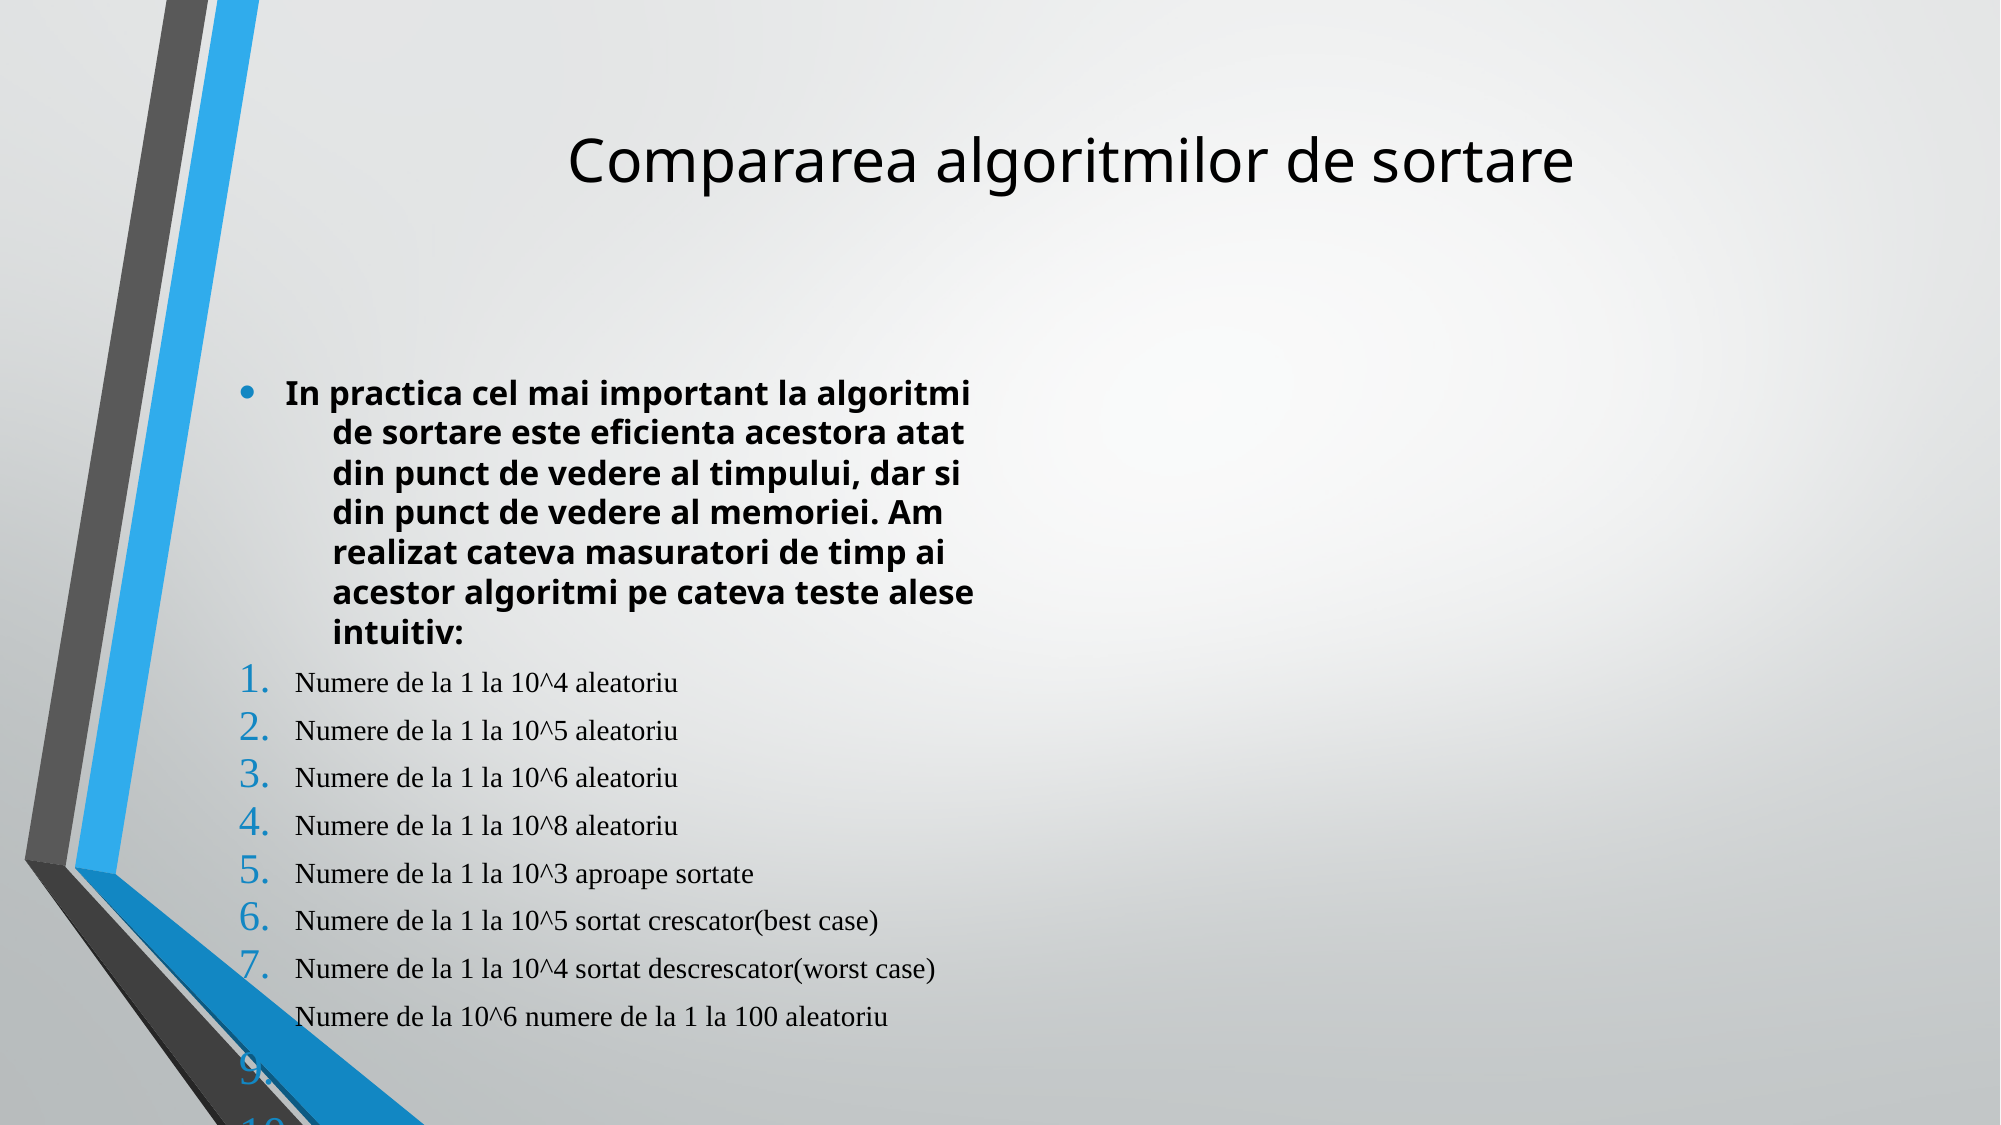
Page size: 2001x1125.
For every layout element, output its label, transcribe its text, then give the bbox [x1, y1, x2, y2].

title Compararea algoritmilor de sortare [243, 112, 1902, 204]
list In practica cel mai important la algoritmi de sortare este eficienta acestora atat din punct de vedere al timpului, dar si din punct de vedere al memoriei. Am realizat cateva masuratori de timp ai acestor algoritmi pe cateva teste alese intuitiv: Numere de la 1 la 10^4 aleatoriu Numere de la 1 la 10^5 aleatoriu Numere de la 1 la 10^6 aleatoriu Numere de la 1 la 10^8 aleatoriu Numere de la 1 la 10^3 aproape sortate Numere de la 1 la 10^5 sortat crescator(best case) Numere de la 1 la 10^4 sortat descrescator(worst case) Numere de la 10^6 numere de la 1 la 100 aleatoriu [223, 364, 1001, 1115]
